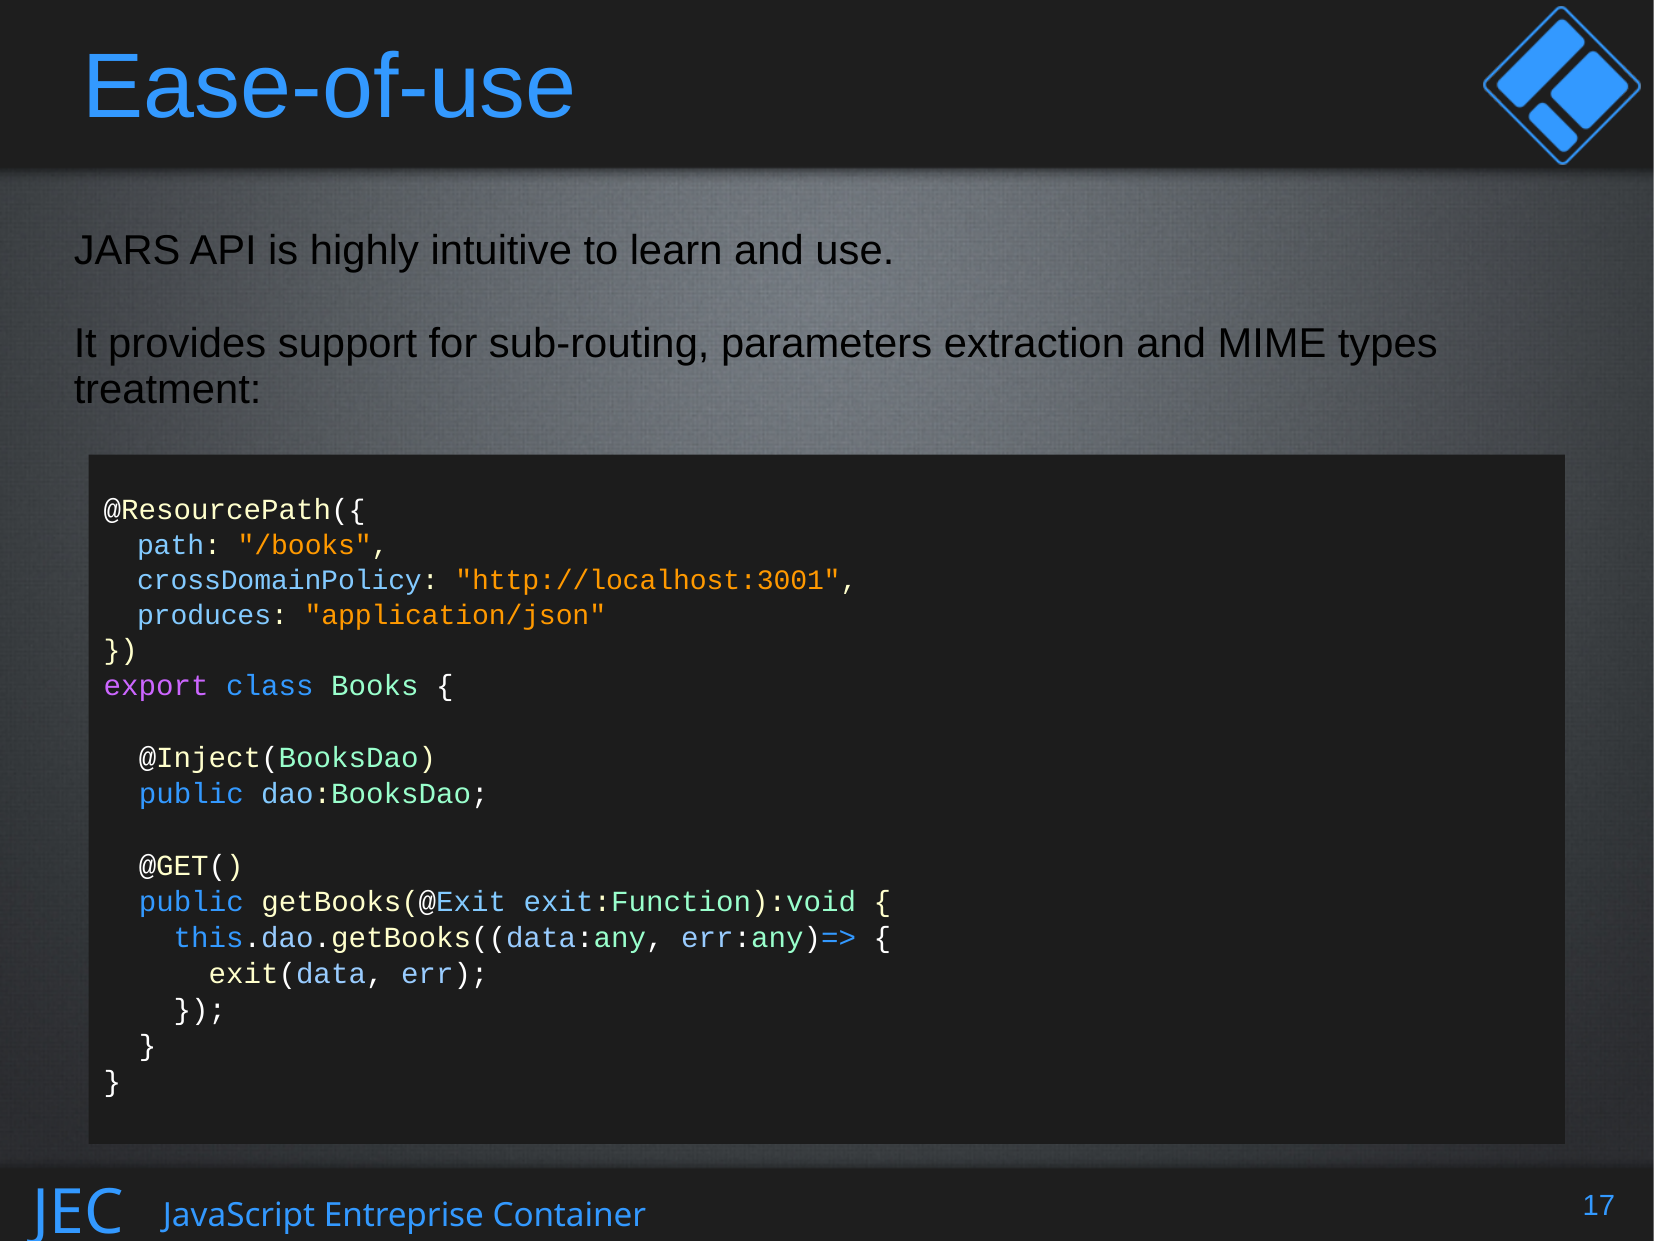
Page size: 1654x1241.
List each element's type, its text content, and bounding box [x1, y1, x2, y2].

text_box JEC [17, 1159, 149, 1241]
picture [0, 0, 1654, 1241]
title Ease-of-use [82, 23, 1441, 147]
text_box JavaScript Entreprise Container [148, 1183, 651, 1241]
text_box 17 [744, 1181, 1630, 1229]
text_box JARS API is highly intuitive to learn and use. It provides support for sub-routing, parameters extraction and MIME types treatment: [59, 219, 1595, 422]
text_box @ResourcePath({ path: "/books", crossDomainPolicy: "http://localhost:3001", produces: "application/json" }) export class Books { @Inject(BooksDao) public dao:BooksDao; @GET() public getBooks(@Exit exit:Function):void { this.dao.getBooks((data:any, err:any)=> { exit(data, err); }); } } [88, 454, 1565, 1110]
